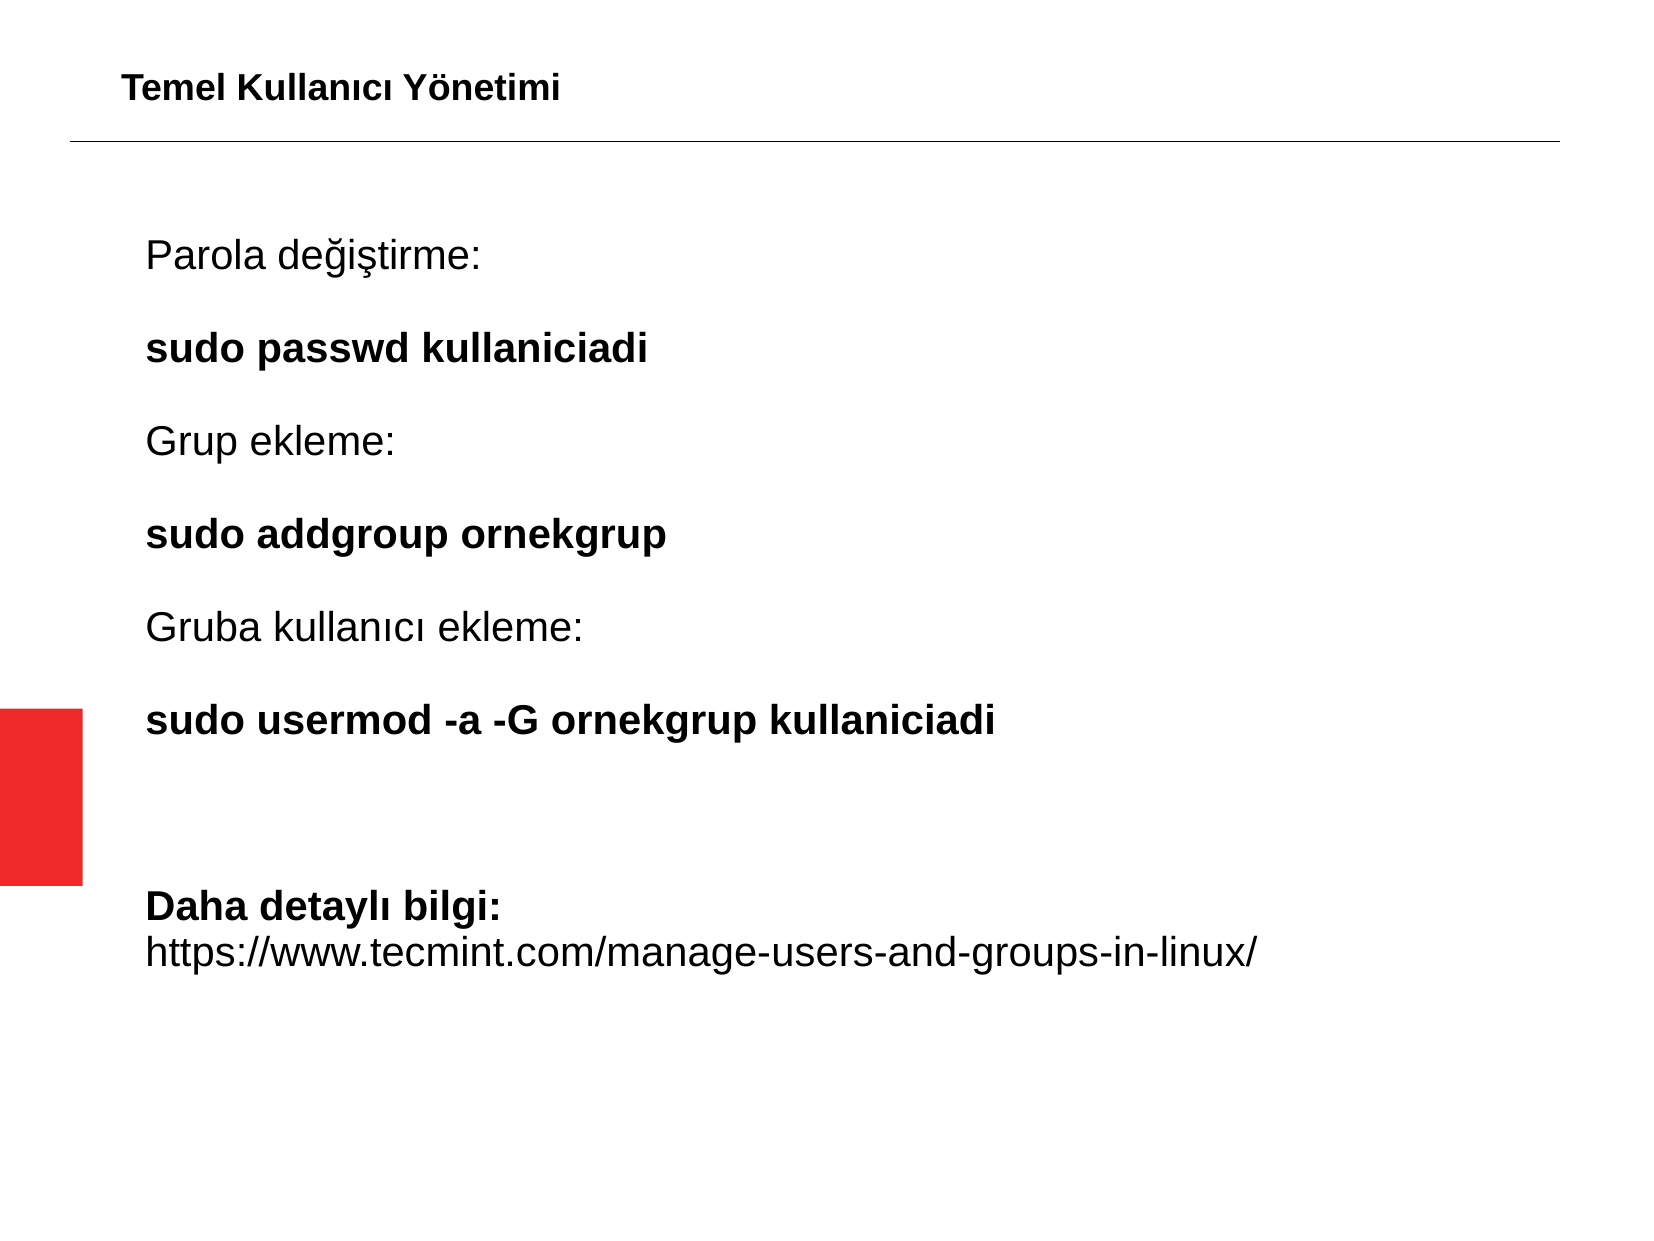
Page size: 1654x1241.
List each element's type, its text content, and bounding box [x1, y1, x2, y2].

text_box Parola değiştirme: sudo passwd kullaniciadi Grup ekleme: sudo addgroup ornekgrup Gruba kullanıcı ekleme: sudo usermod -a -G ornekgrup kullaniciadi Daha detaylı bilgi: https://www.tecmint.com/manage-users-and-groups-in-linux/ [130, 224, 1512, 1123]
text_box Temel Kullanıcı Yönetimi [106, 59, 1536, 116]
